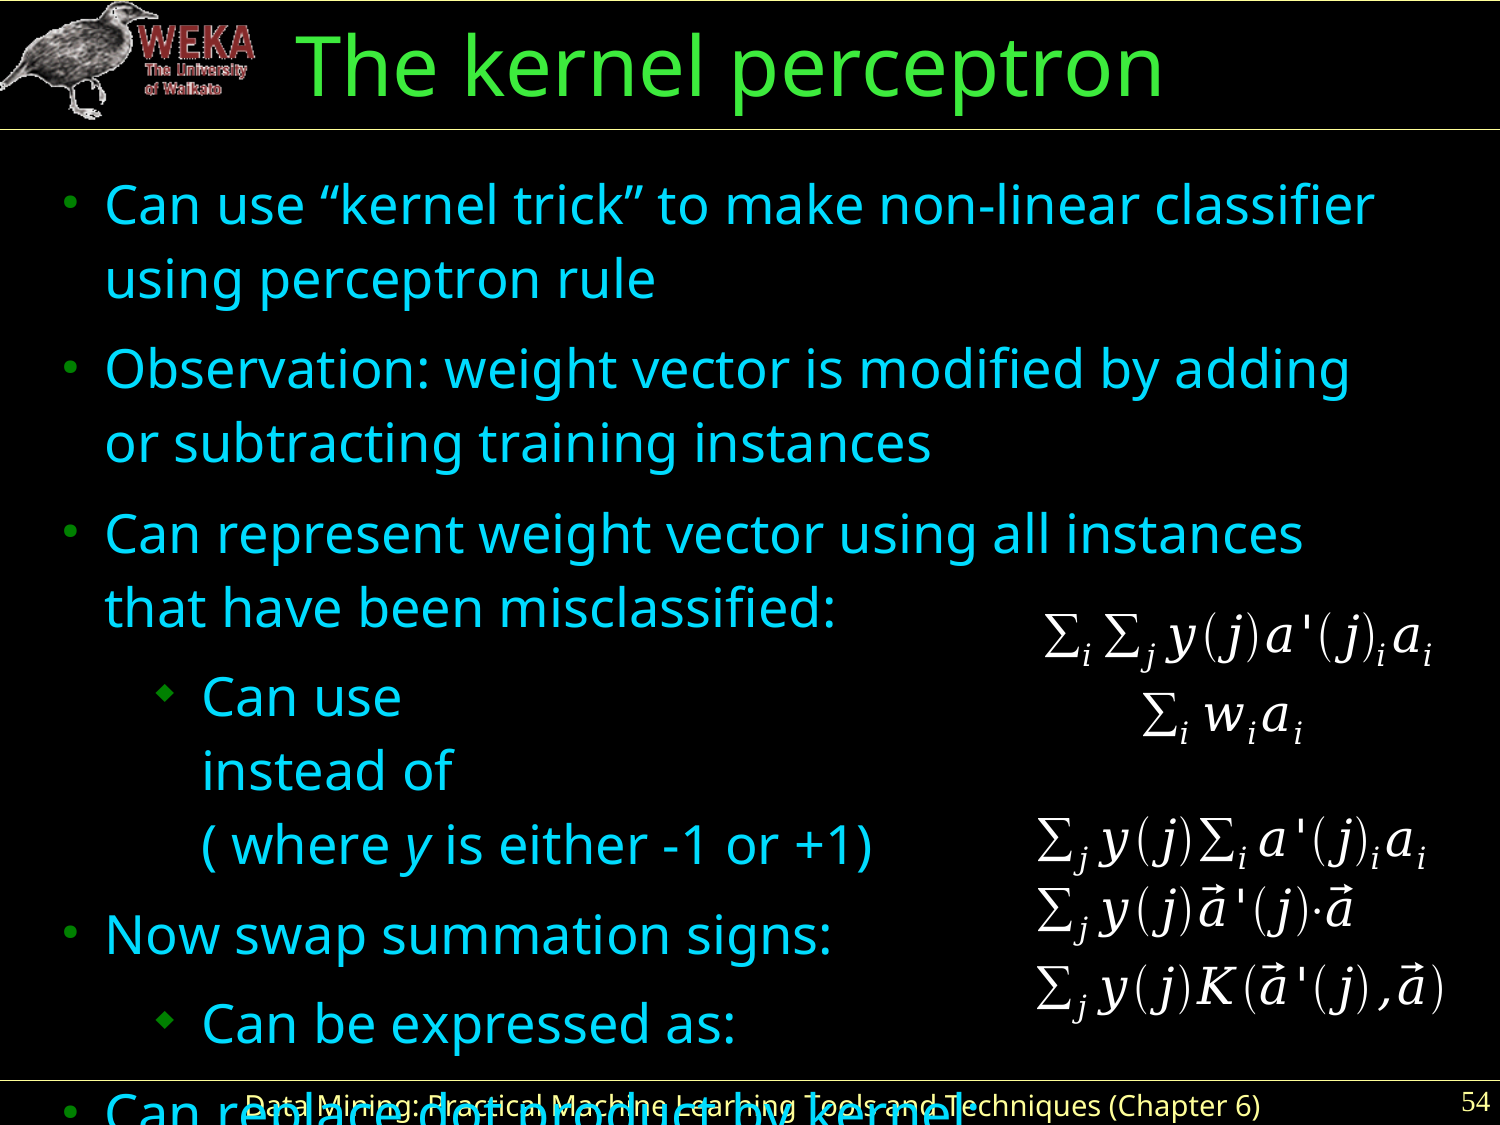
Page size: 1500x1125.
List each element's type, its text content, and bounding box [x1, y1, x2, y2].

title The kernel perceptron [295, 0, 1486, 159]
chart [1036, 605, 1439, 674]
chart [1029, 809, 1432, 878]
chart [1134, 684, 1309, 753]
list Can use “kernel trick” to make non-linear classifier using perceptron rule Observation: weight vector is modified by adding or subtracting training instances Can represent weight vector using all instances that have been misclassified: Can use instead of ( where y is either -1 or +1) Now swap summation signs: Can be expressed as: Can replace dot product by kernel: [61, 166, 1412, 1082]
chart [1029, 879, 1362, 948]
chart [1028, 956, 1453, 1025]
picture [0, 1, 266, 129]
